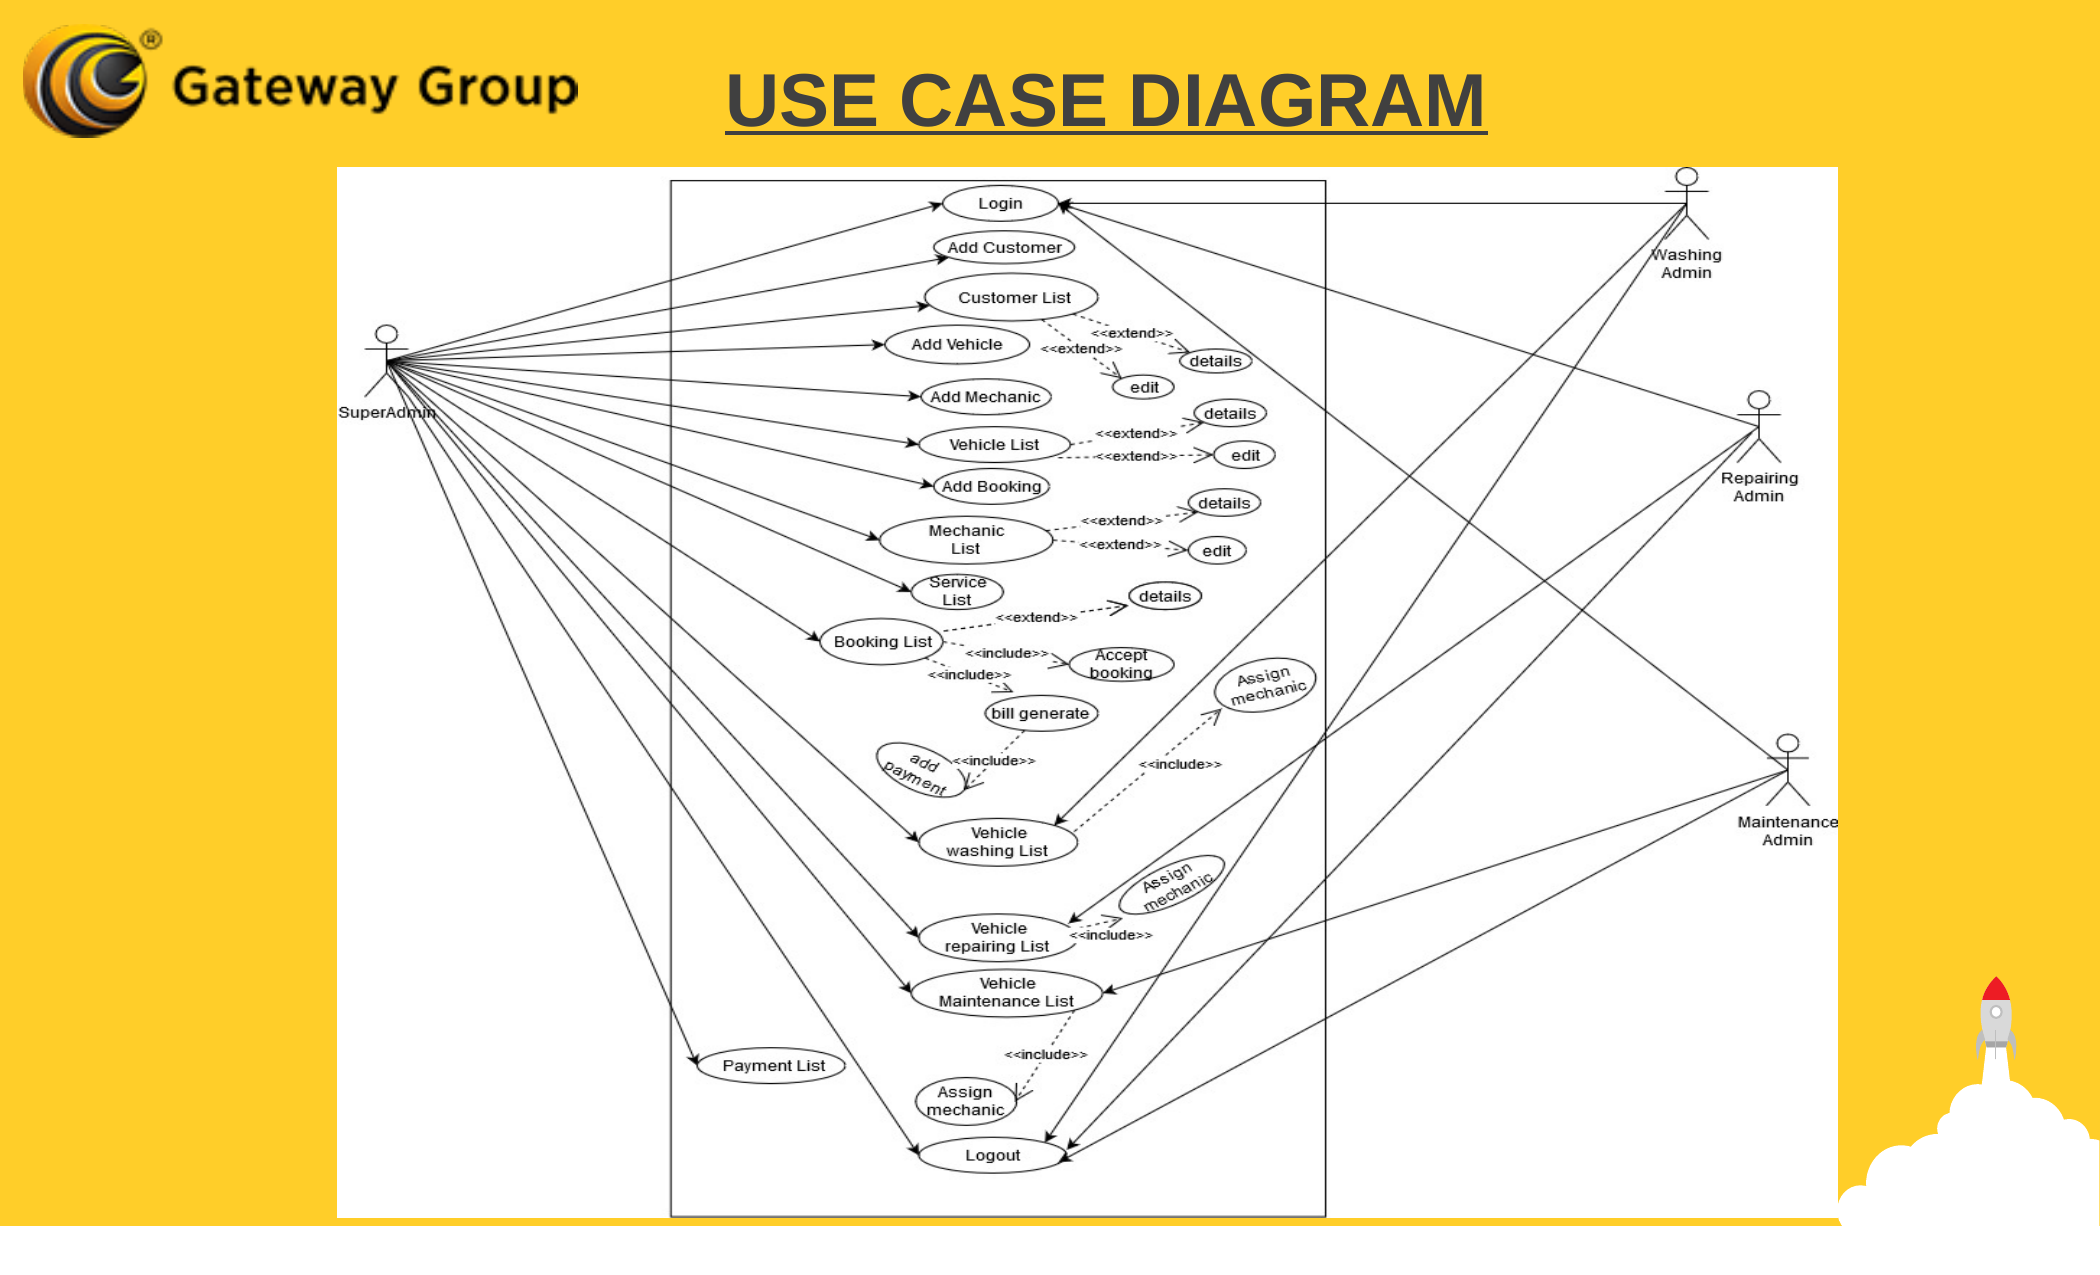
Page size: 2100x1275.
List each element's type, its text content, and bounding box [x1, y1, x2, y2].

picture [23, 24, 578, 138]
text_box USE CASE DIAGRAM [675, 51, 1538, 167]
picture [337, 167, 1838, 1218]
